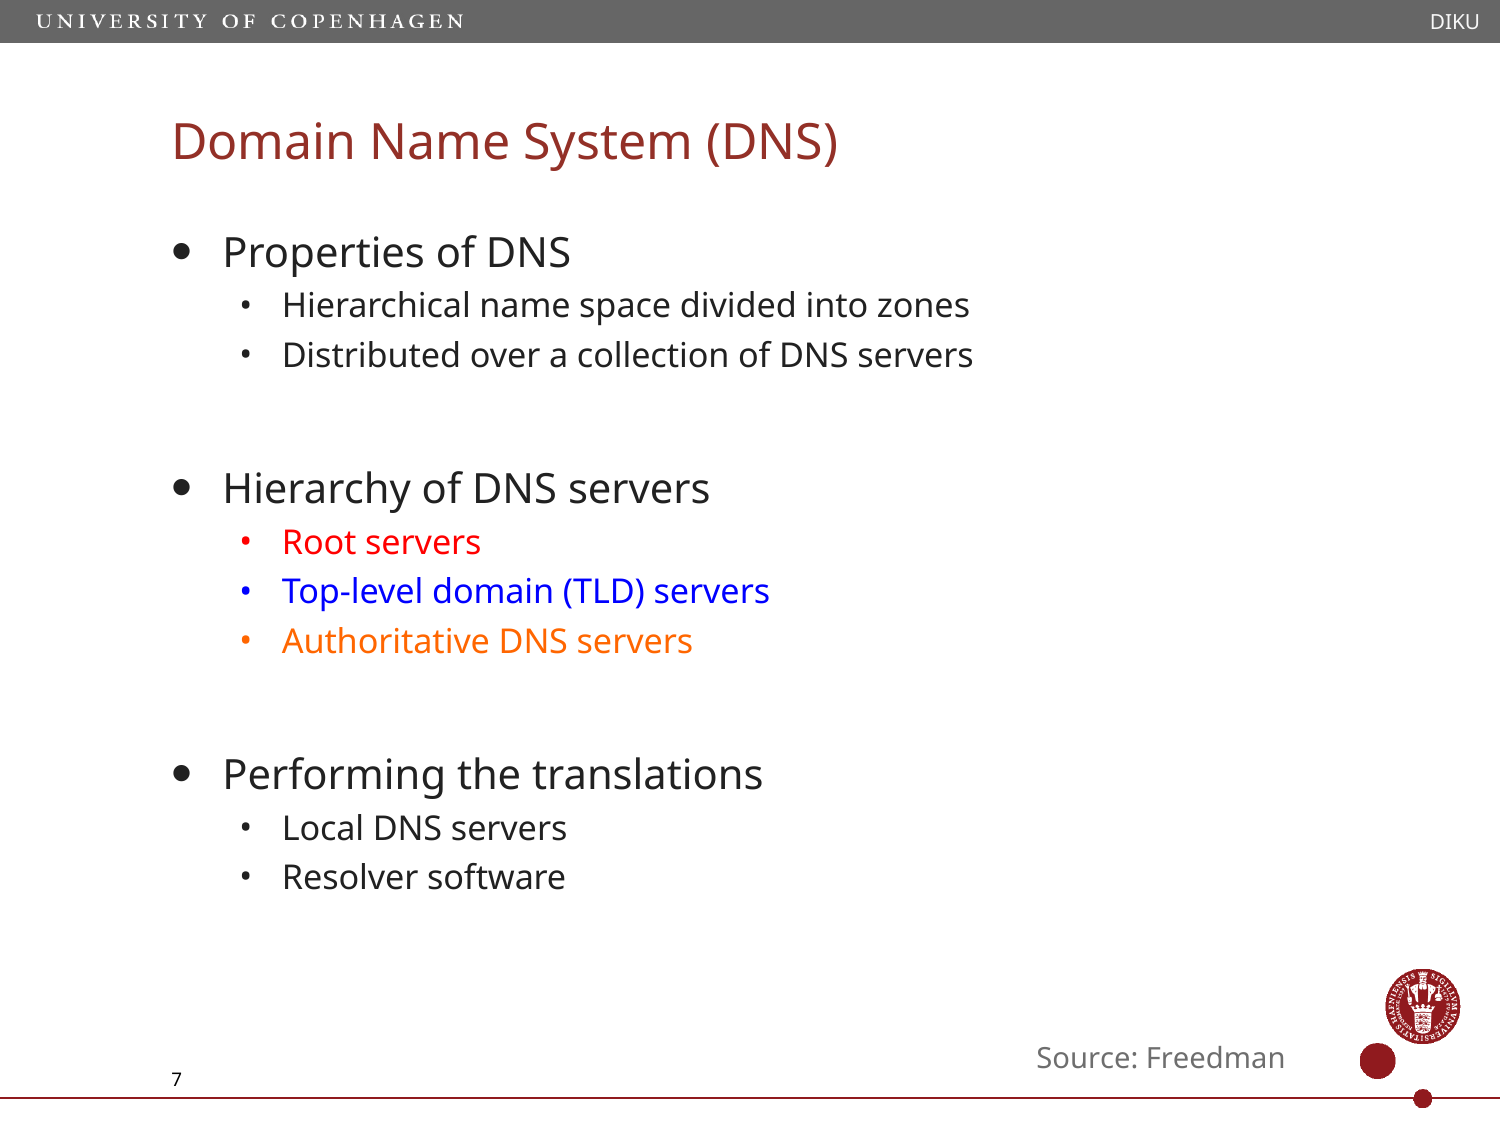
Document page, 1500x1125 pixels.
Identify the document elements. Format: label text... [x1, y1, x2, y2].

text_box <number> [171, 1067, 522, 1092]
text_box DIKU [469, 0, 1495, 43]
text_box Source: Freedman [1021, 1031, 1341, 1083]
picture [0, 910, 1500, 1122]
title Domain Name System (DNS) [171, 75, 1329, 171]
list Properties of DNS Hierarchical name space divided into zones Distributed over a collection of DNS servers Hierarchy of DNS servers Root servers Top-level domain (TLD) servers Authoritative DNS servers Performing the translations Local DNS servers Resolver software [171, 225, 1329, 900]
